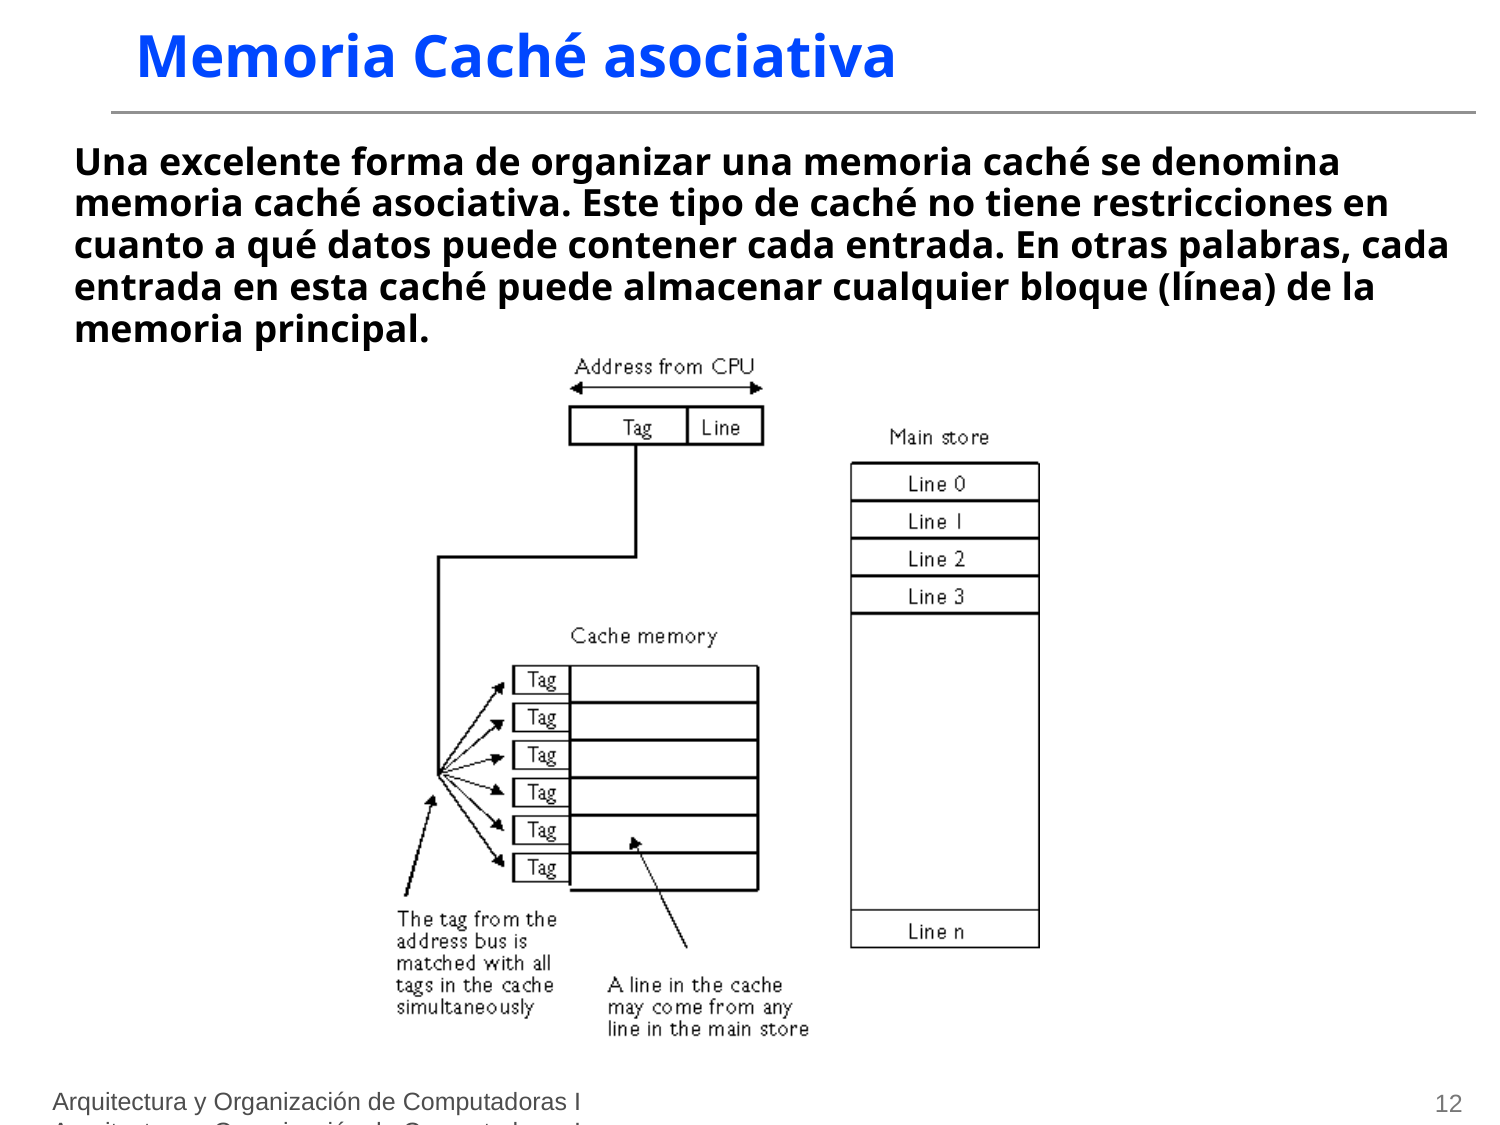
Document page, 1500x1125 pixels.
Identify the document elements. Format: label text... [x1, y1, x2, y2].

title Memoria Caché asociativa [125, 24, 1271, 104]
text_box Una excelente forma de organizar una memoria caché se denomina memoria caché asociativa. Este tipo de caché no tiene restricciones en cuanto a qué datos puede contener cada entrada. En otras palabras, cada entrada en esta caché puede almacenar cualquier bloque (línea) de la memoria principal. [59, 134, 1477, 905]
picture [373, 357, 1040, 1044]
